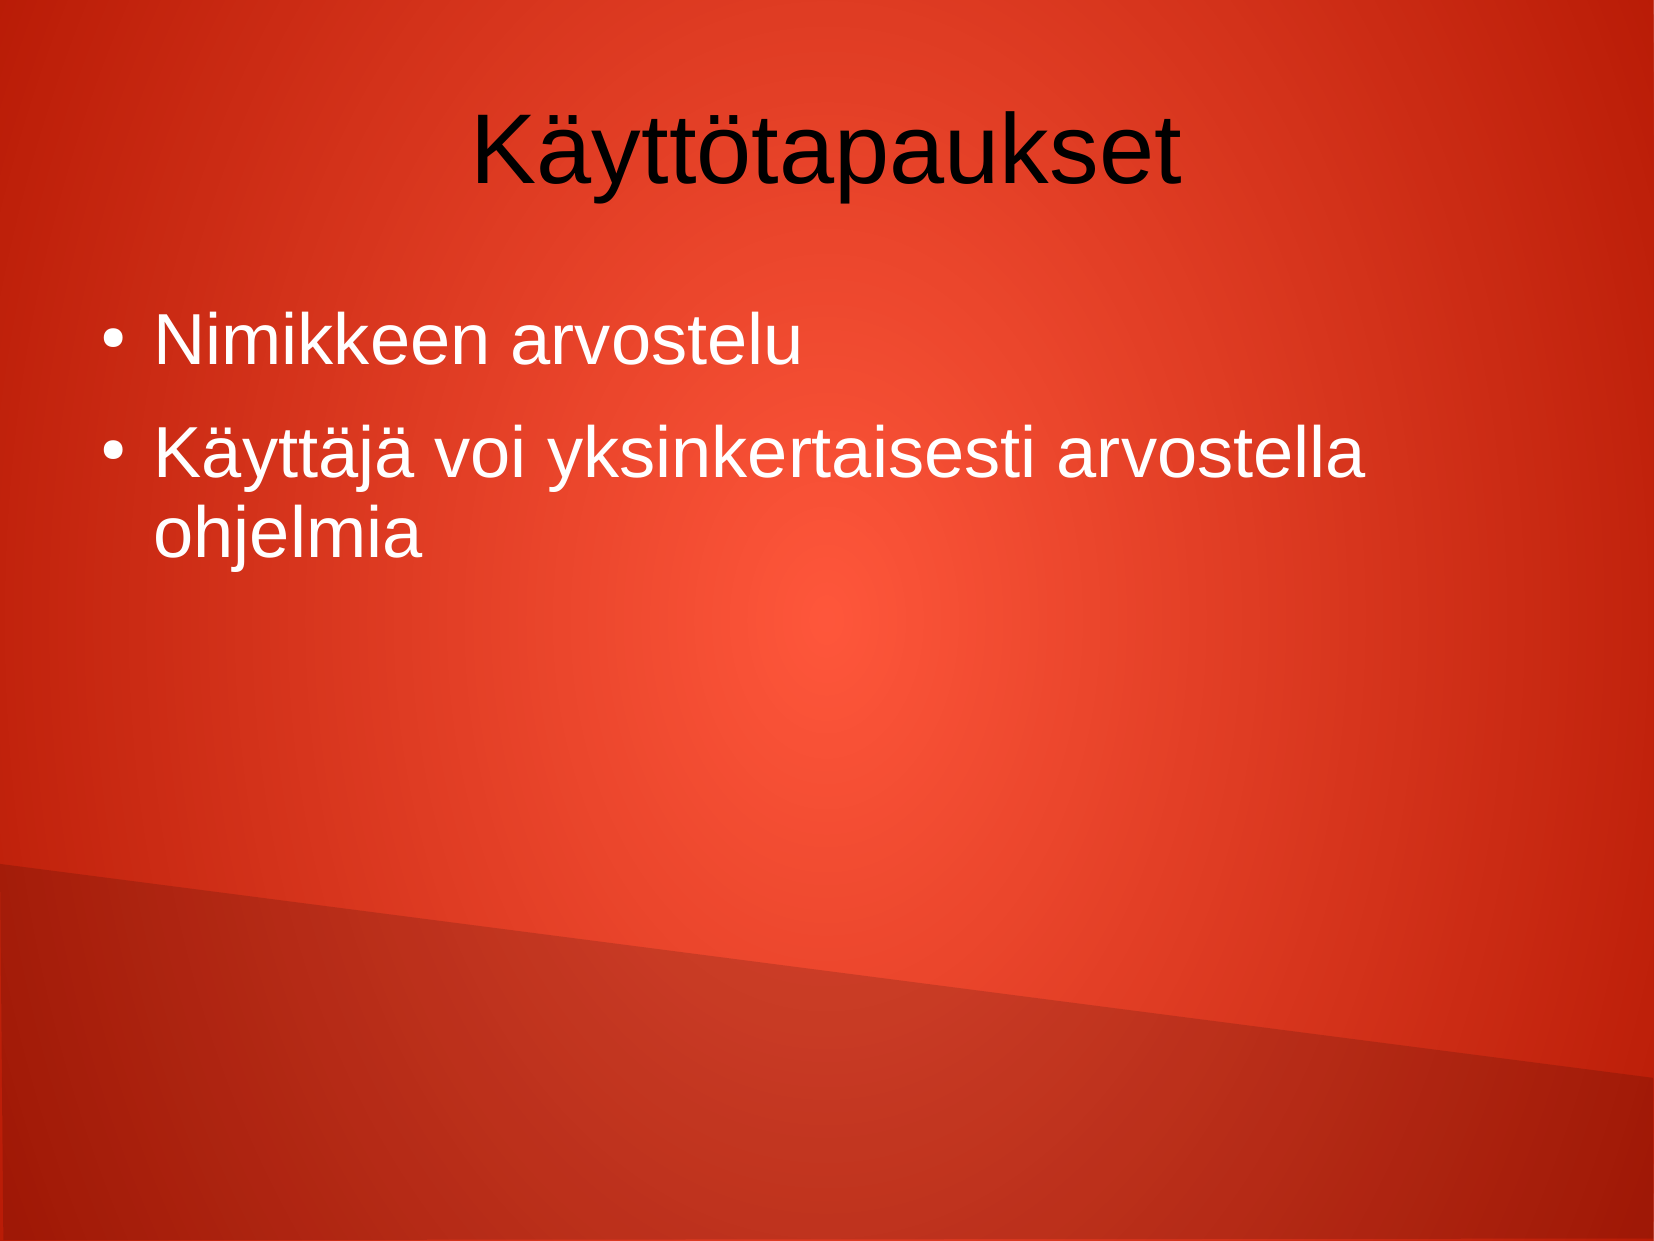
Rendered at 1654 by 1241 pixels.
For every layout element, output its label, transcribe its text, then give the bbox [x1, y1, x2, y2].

list Nimikkeen arvostelu Käyttäjä voi yksinkertaisesti arvostella ohjelmia [82, 299, 1571, 1019]
title Käyttötapaukset [82, 47, 1571, 252]
